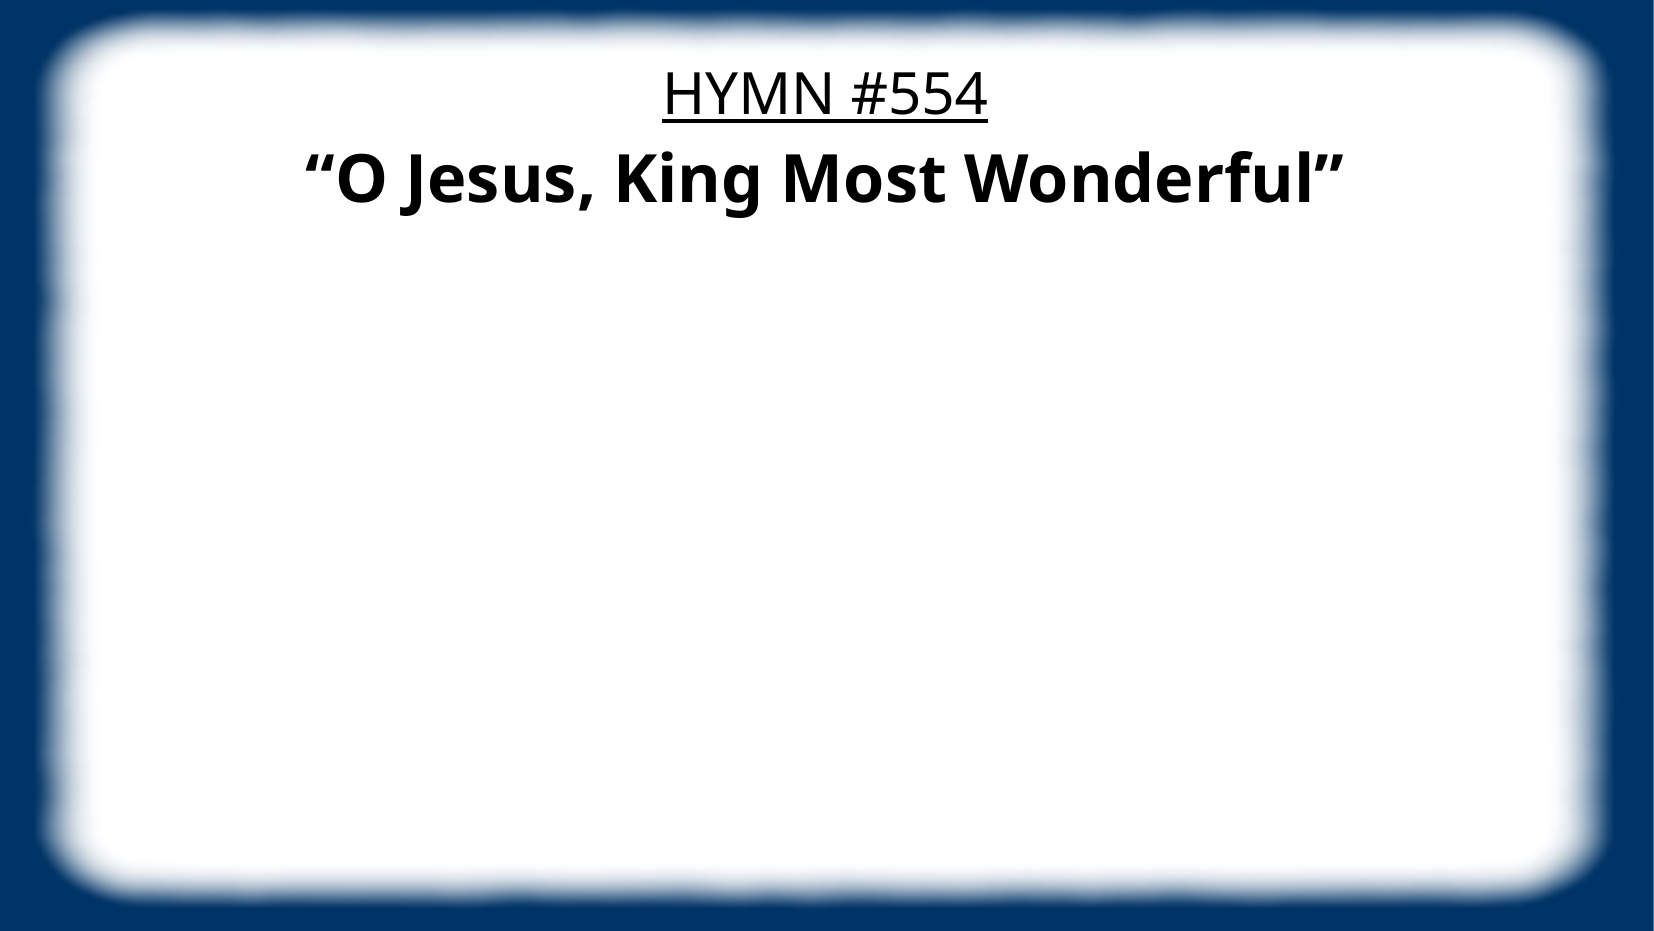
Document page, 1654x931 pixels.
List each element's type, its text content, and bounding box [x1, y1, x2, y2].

text_box HYMN #554 “O Jesus, King Most Wonderful” [105, 45, 1546, 226]
picture [0, 0, 1654, 931]
